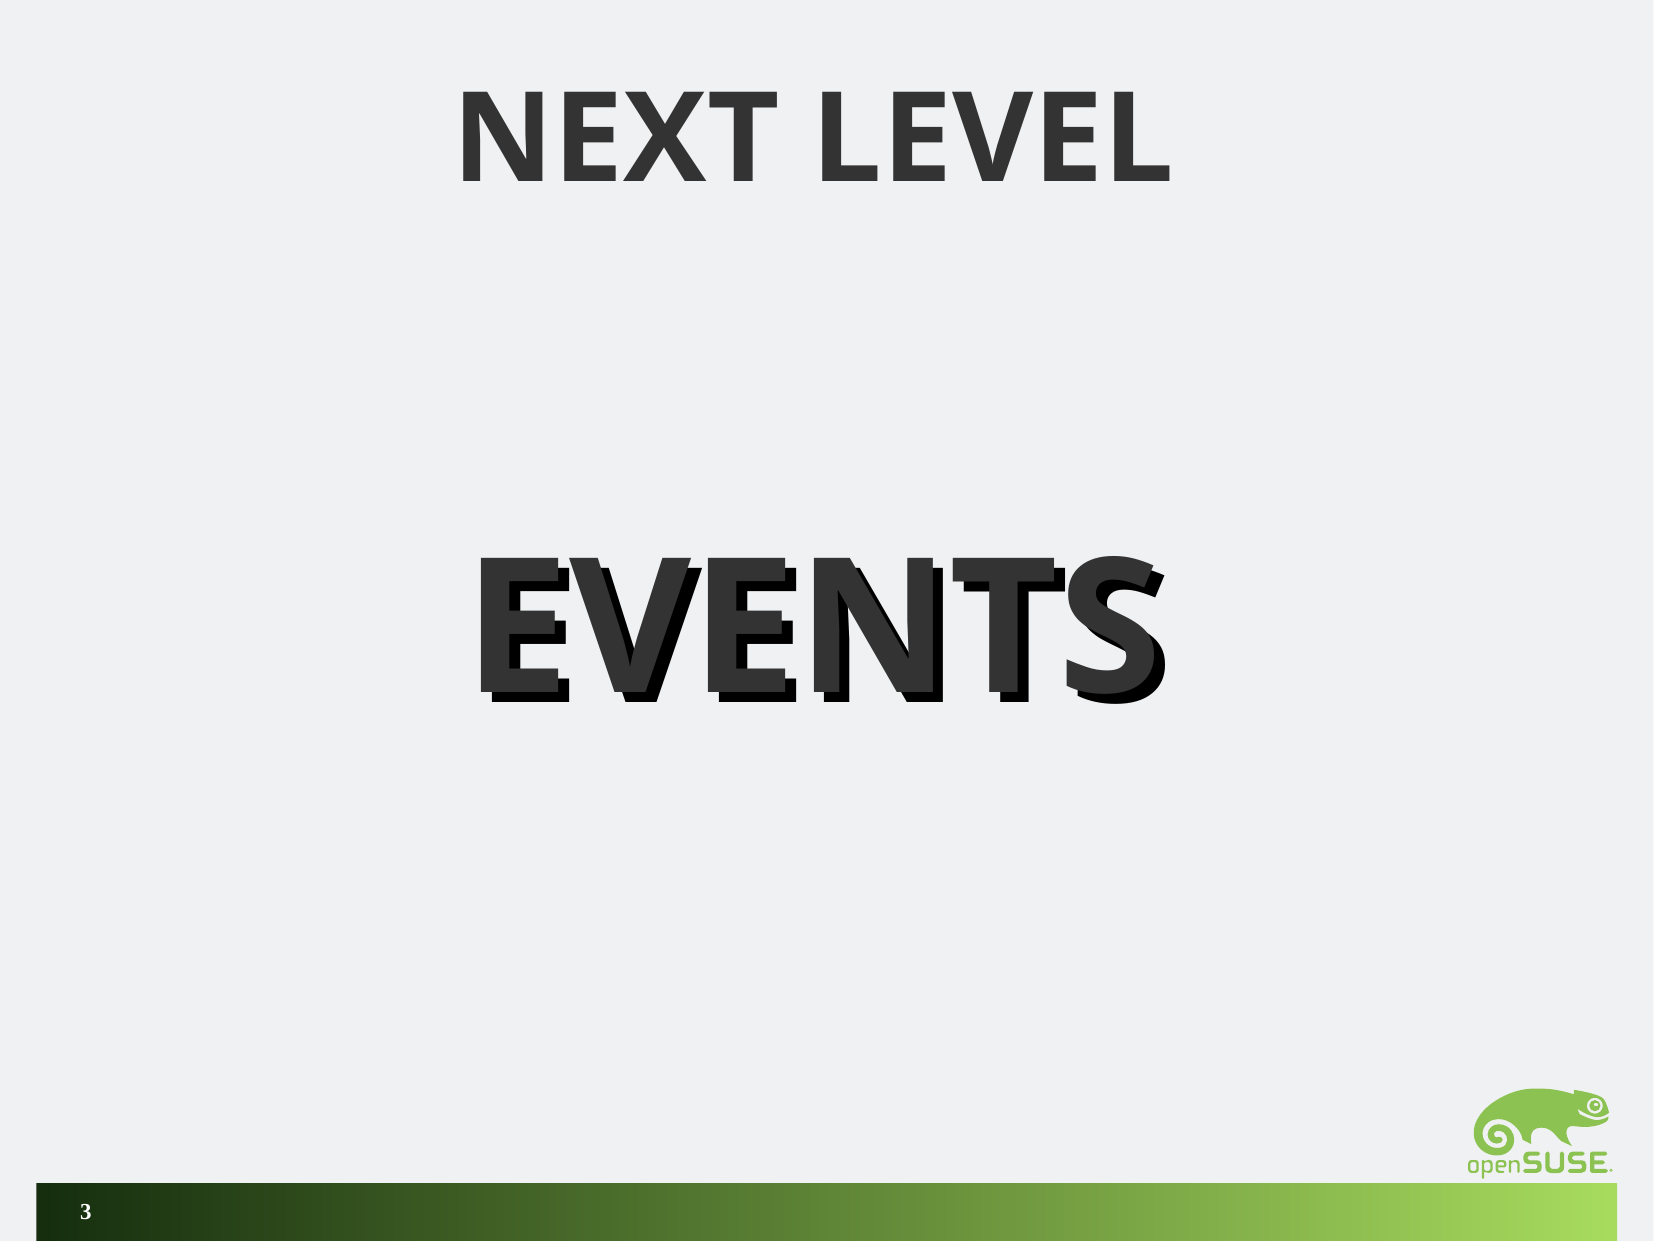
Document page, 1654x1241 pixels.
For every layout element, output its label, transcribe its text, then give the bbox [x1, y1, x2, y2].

picture [0, 0, 1654, 1241]
list EVENTS [289, 490, 1338, 749]
list NEXT LEVEL [289, 48, 1338, 306]
